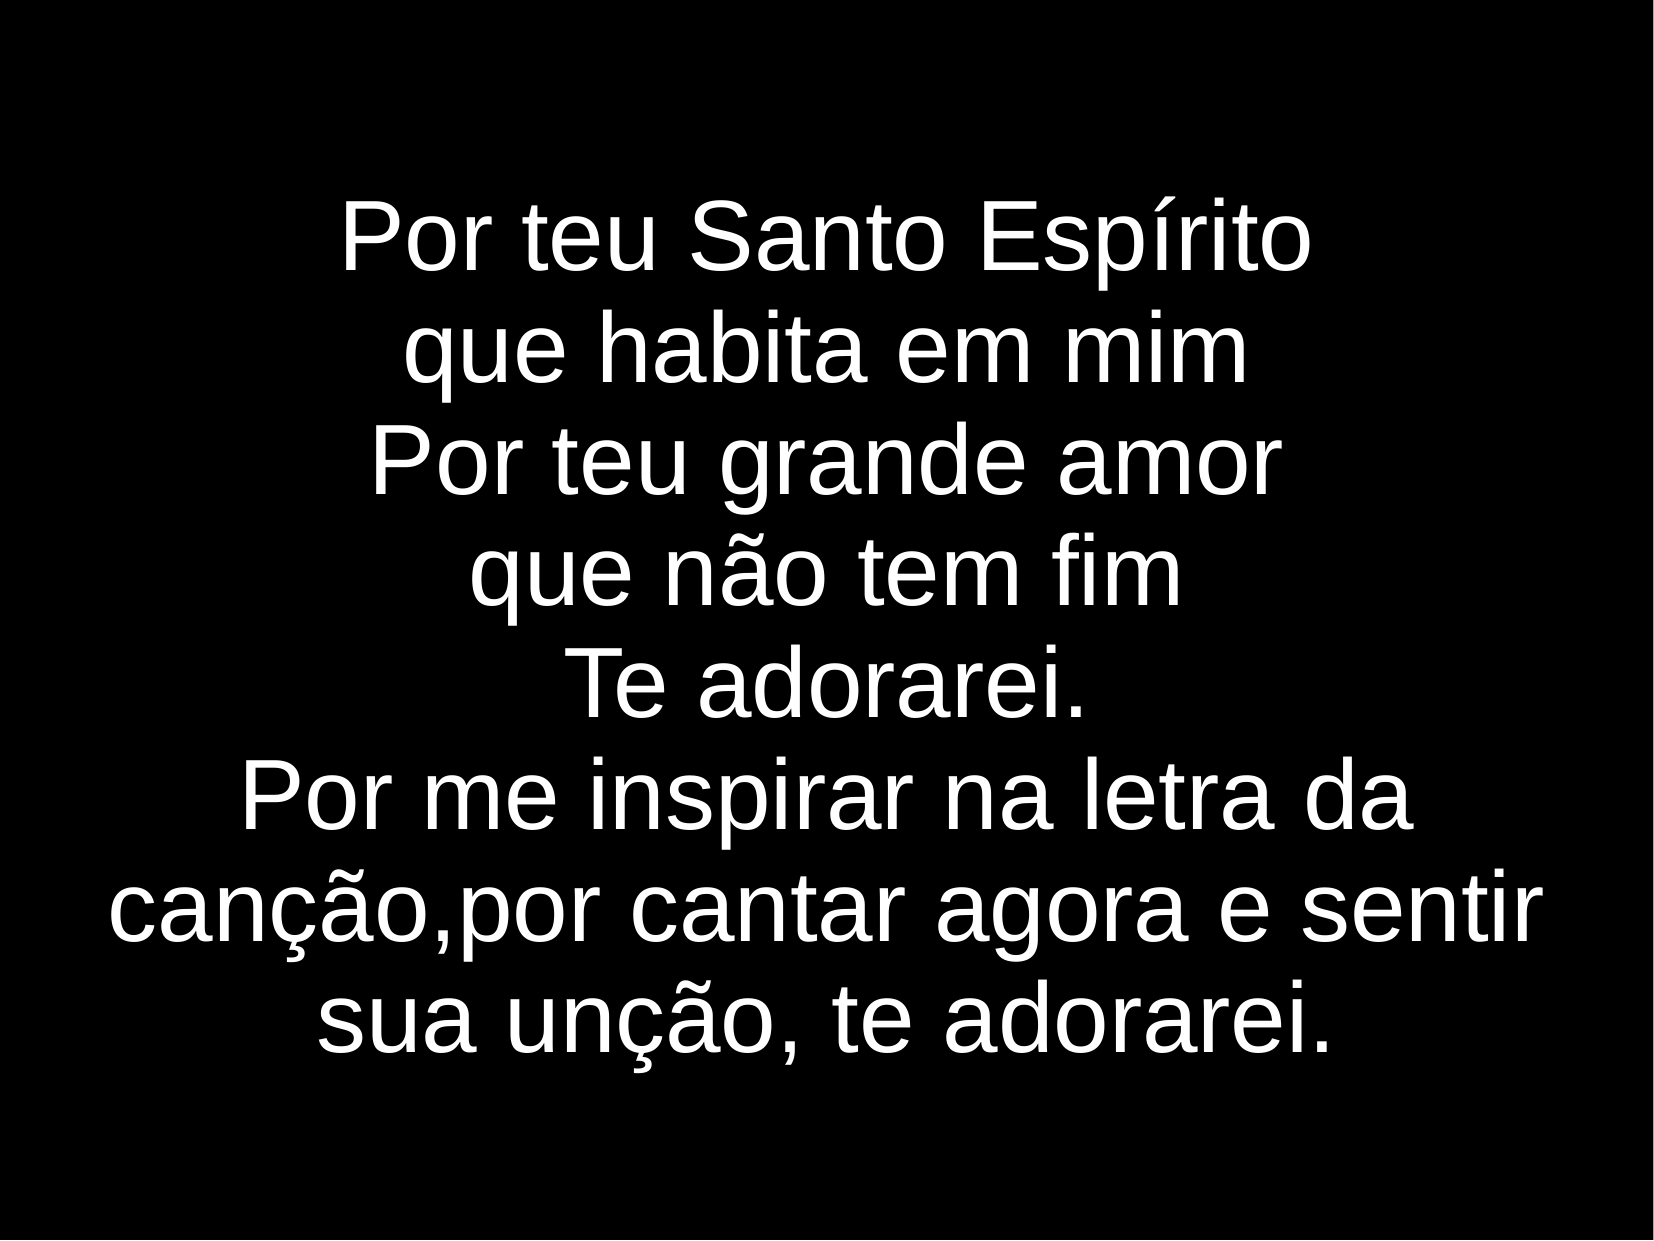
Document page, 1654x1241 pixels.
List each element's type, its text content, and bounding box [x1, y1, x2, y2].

subtitle Por teu Santo Espírito que habita em mim Por teu grande amor que não tem fim Te adorarei. Por me inspirar na letra da canção,por cantar agora e sentir sua unção, te adorarei. [82, 49, 1571, 1205]
